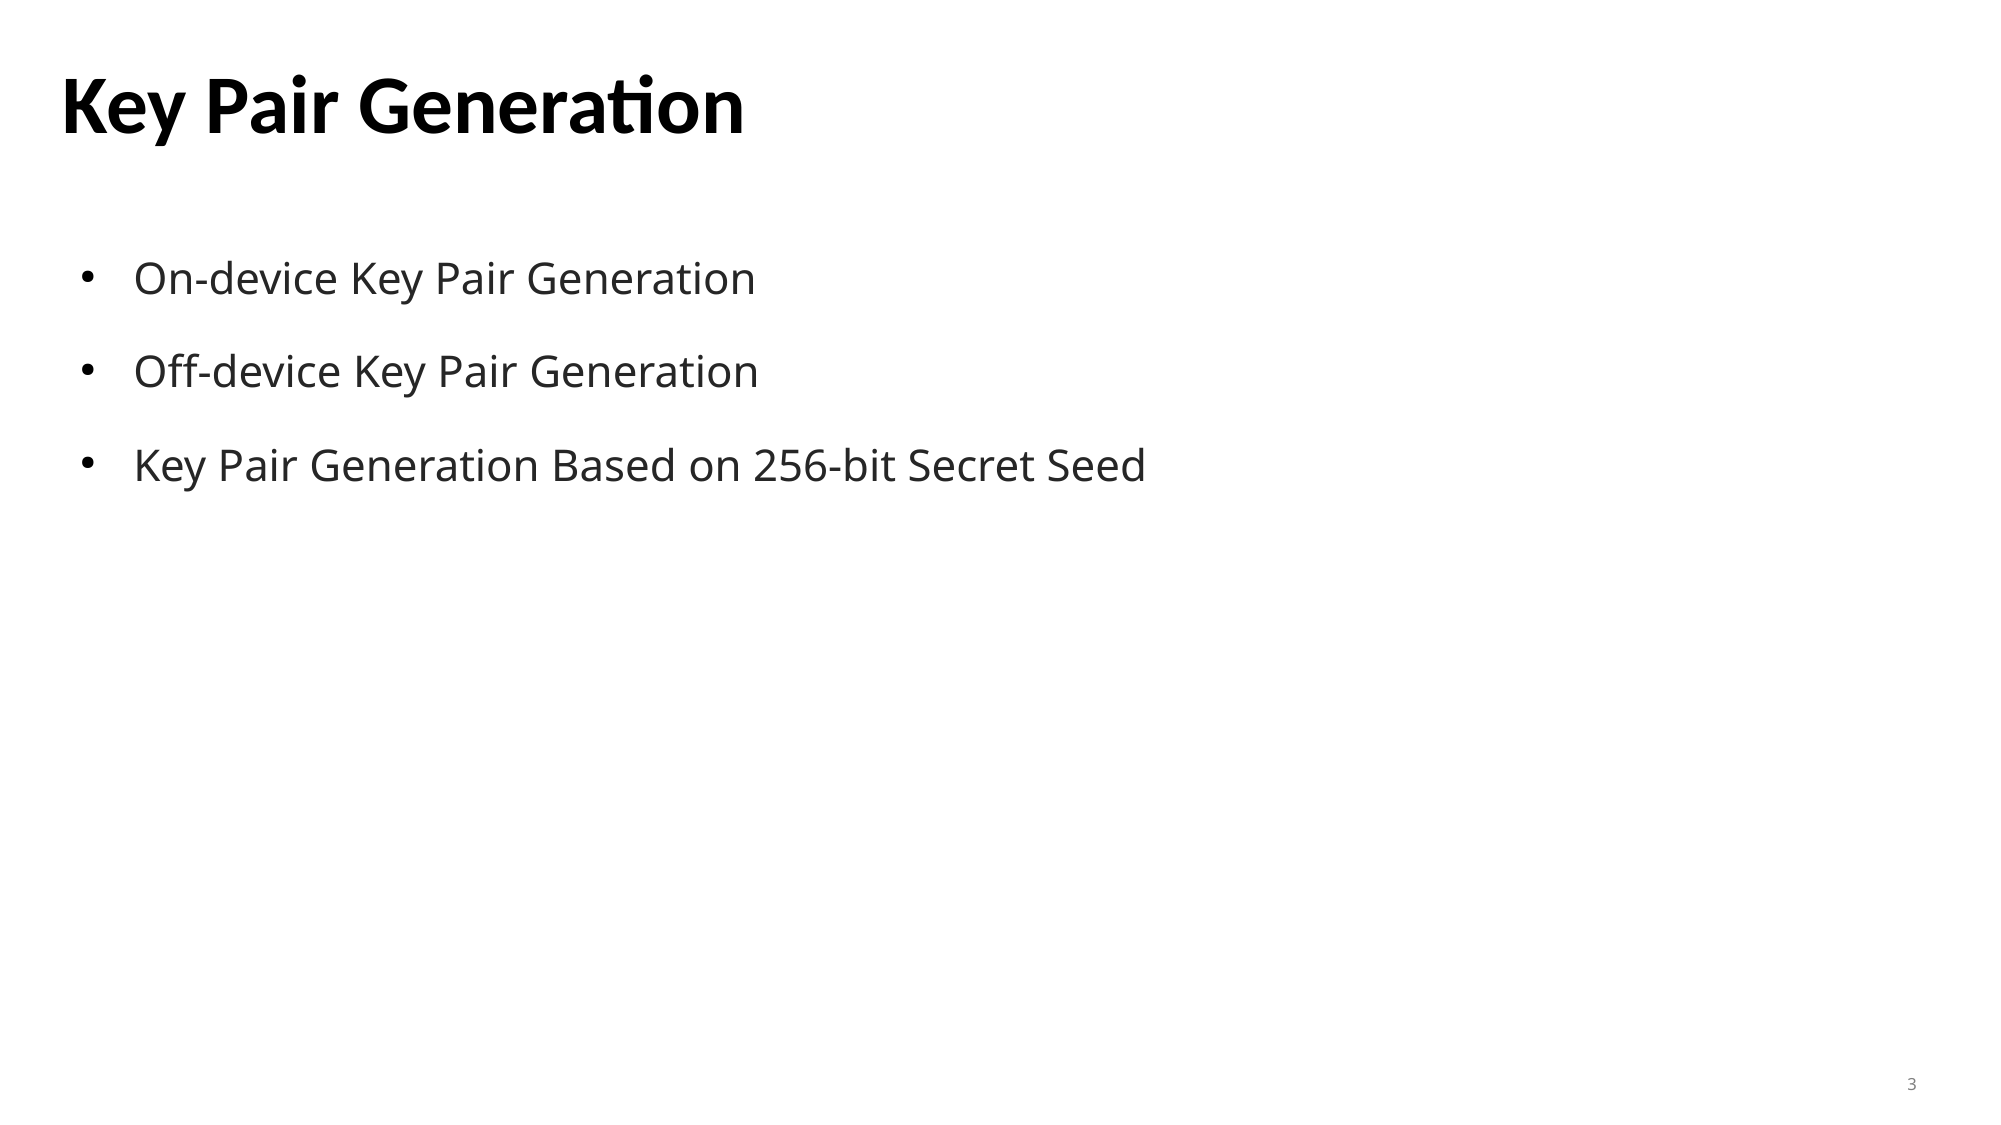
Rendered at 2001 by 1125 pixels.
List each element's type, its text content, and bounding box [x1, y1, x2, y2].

list On-device Key Pair Generation Off-device Key Pair Generation Key Pair Generation Based on 256-bit Secret Seed [62, 243, 1938, 1013]
title Key Pair Generation [62, 37, 1938, 188]
